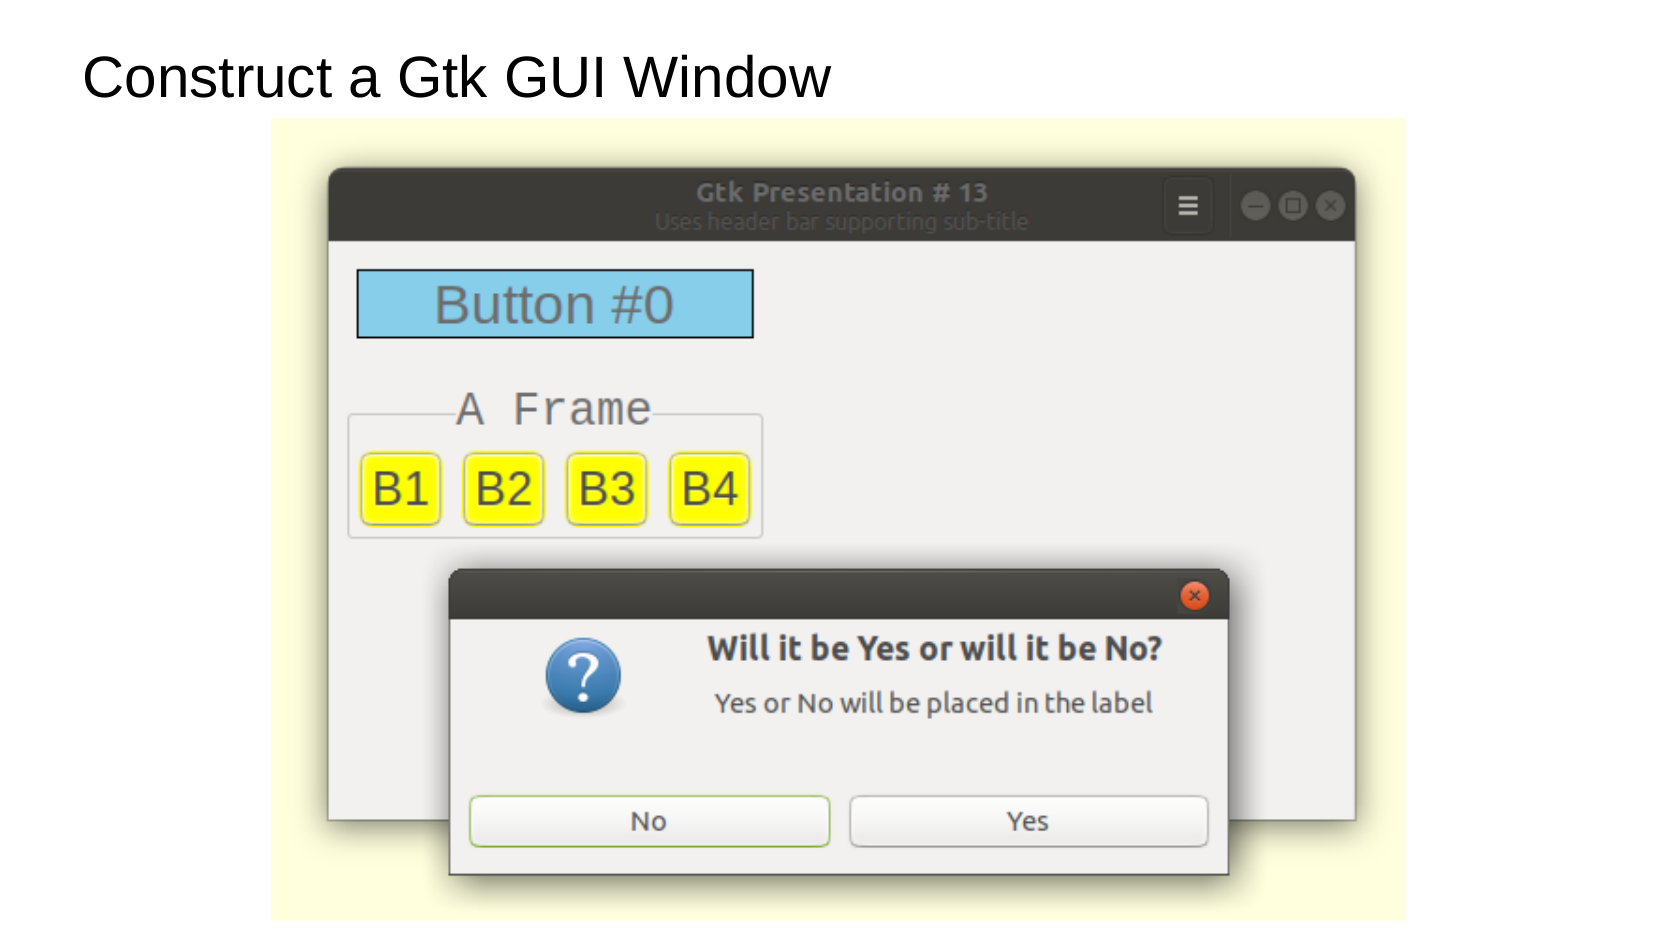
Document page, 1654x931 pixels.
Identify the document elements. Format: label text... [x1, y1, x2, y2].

title Construct a Gtk GUI Window [82, 37, 1571, 119]
picture [271, 118, 1406, 921]
